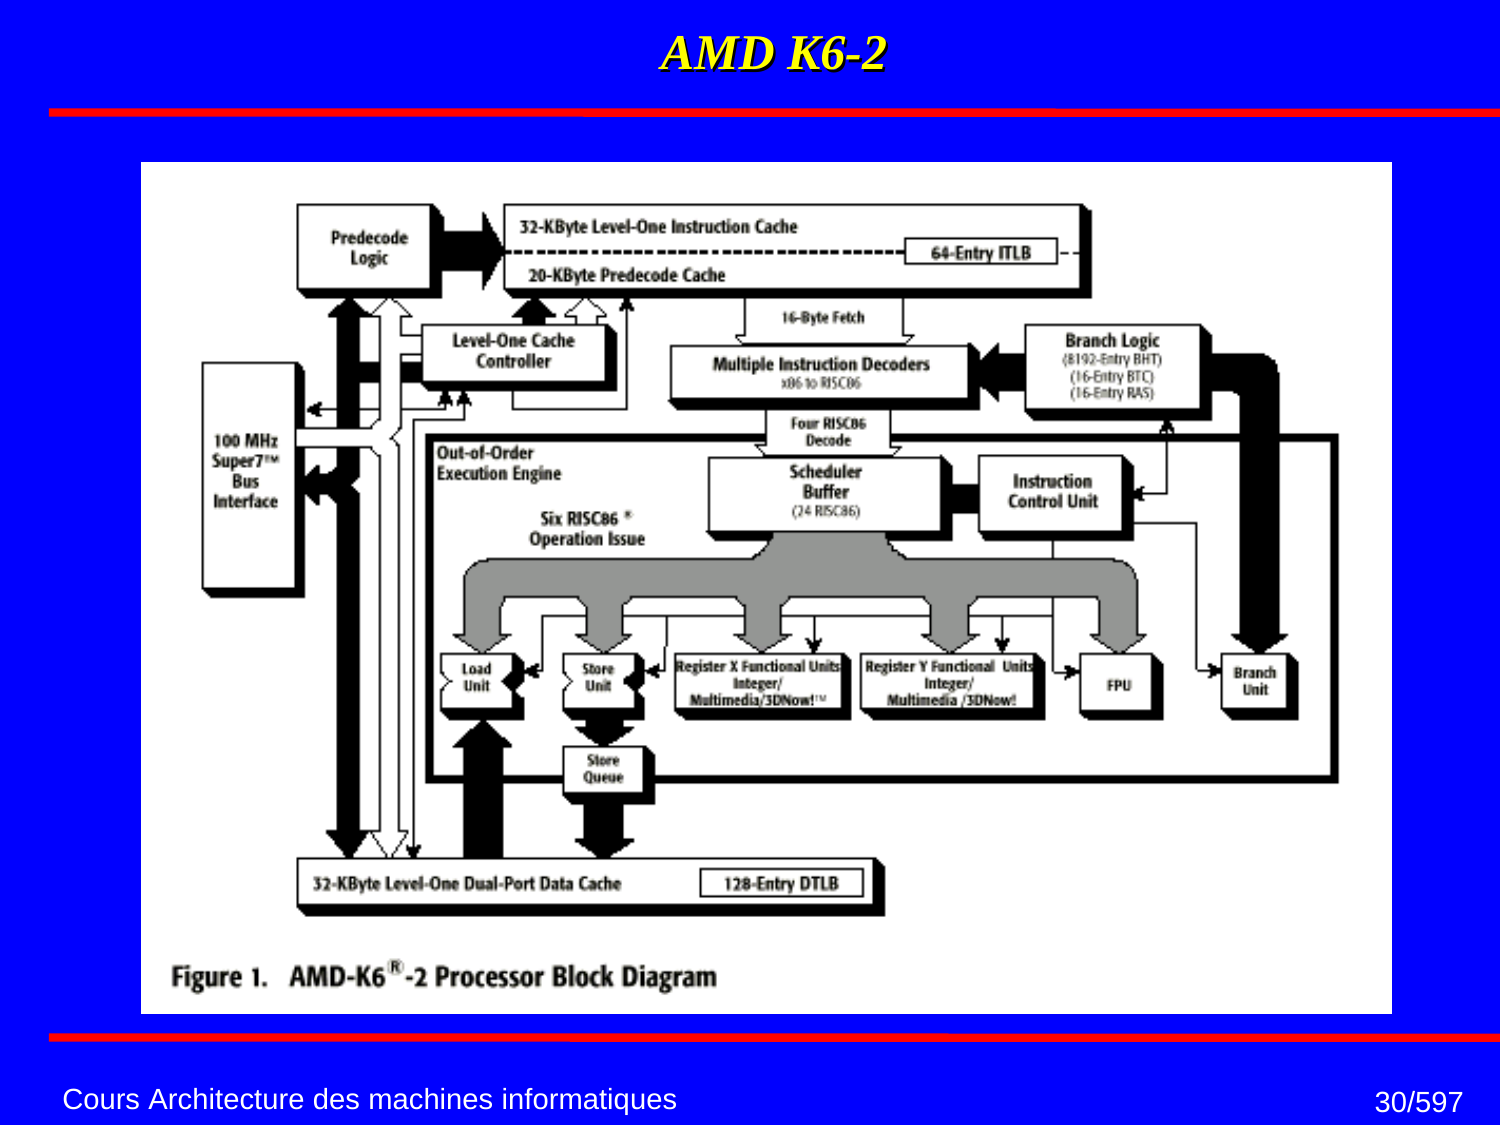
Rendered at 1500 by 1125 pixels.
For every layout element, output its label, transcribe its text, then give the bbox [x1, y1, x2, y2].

picture [141, 162, 1392, 1015]
title AMD K6-2 [141, 15, 1406, 88]
